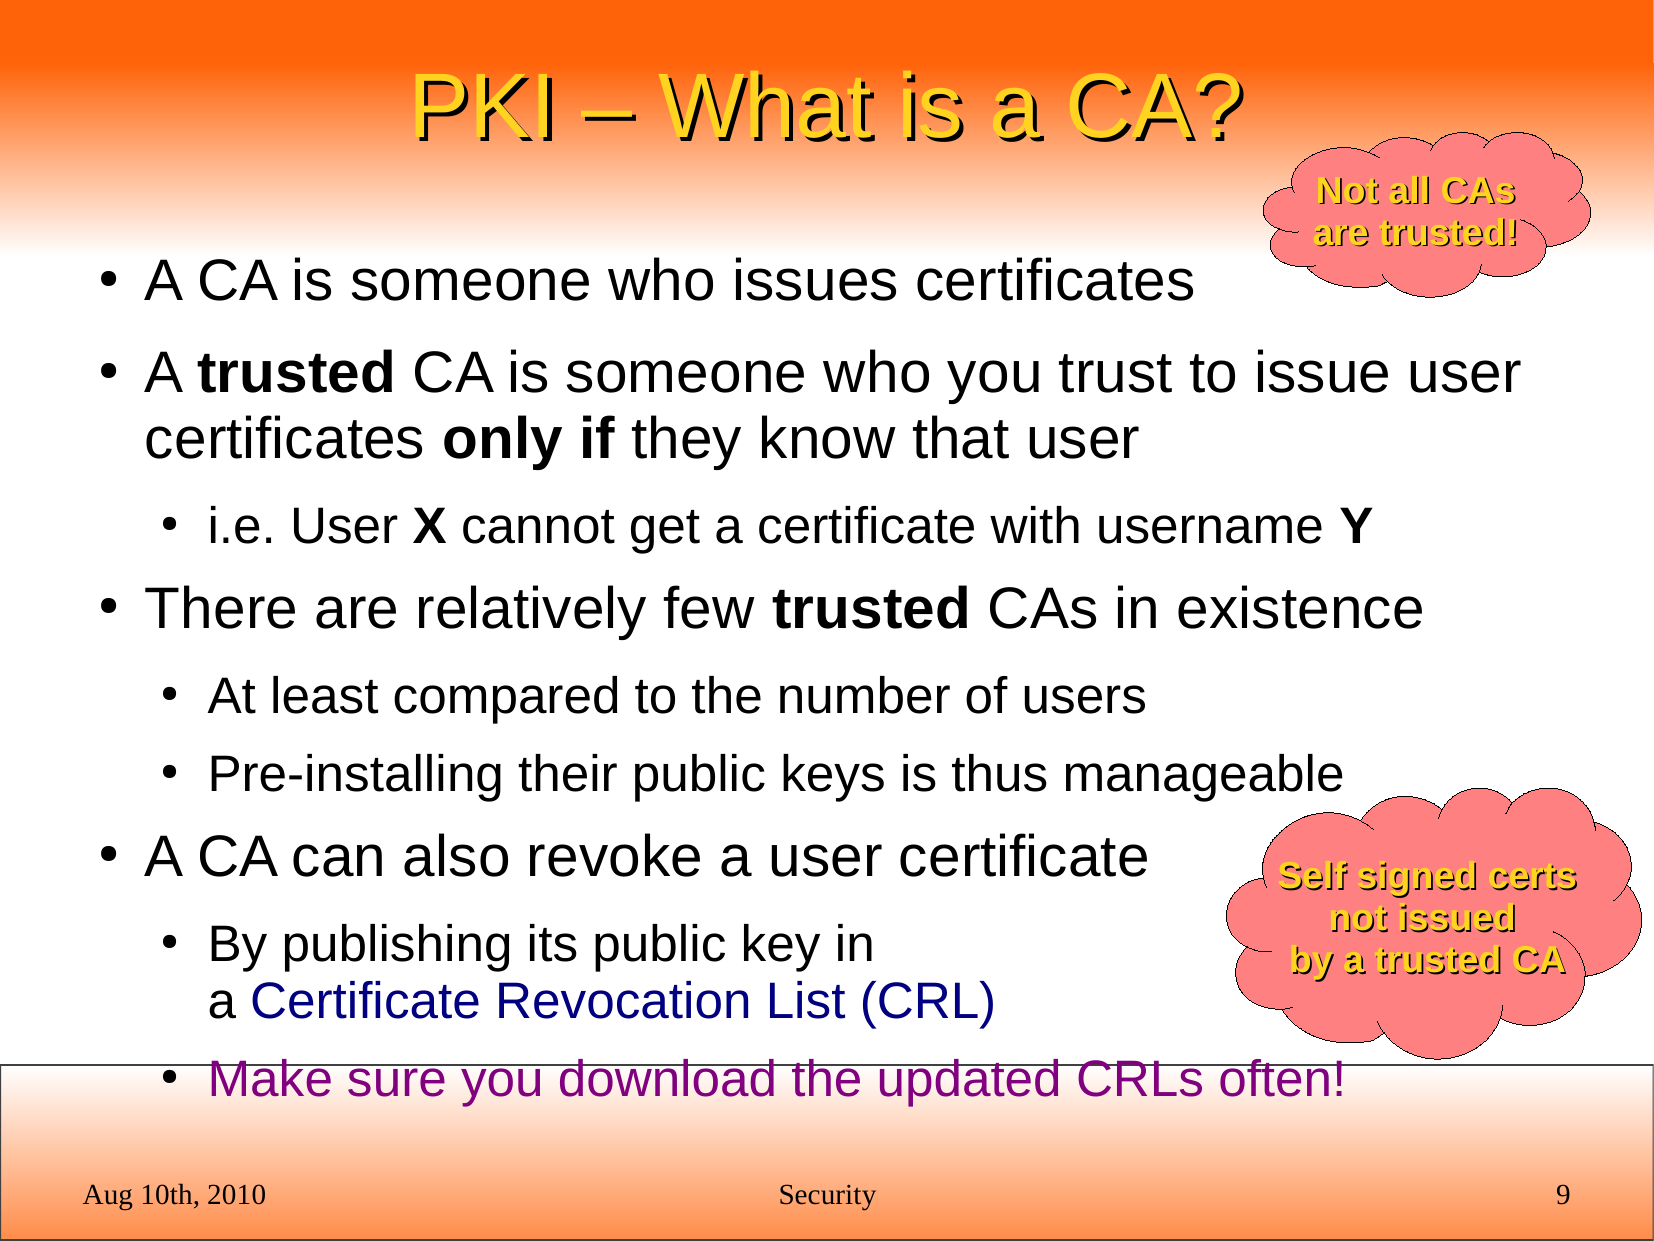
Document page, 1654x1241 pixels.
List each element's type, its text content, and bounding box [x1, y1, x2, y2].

text_box Not all CAs are trusted! [1263, 132, 1591, 298]
text_box Self signed certs not issued by a trusted CA [1226, 788, 1642, 1060]
title PKI – What is a CA? [82, 9, 1571, 202]
list A CA is someone who issues certificates A trusted CA is someone who you trust to issue user certificates only if they know that user i.e. User X cannot get a certificate with username Y There are relatively few trusted CAs in existence At least compared to the number of users Pre-installing their public keys is thus manageable A CA can also revoke a user certificate By publishing its public key in a Certificate Revocation List (CRL) Make sure you download the updated CRLs often! [82, 247, 1571, 1109]
